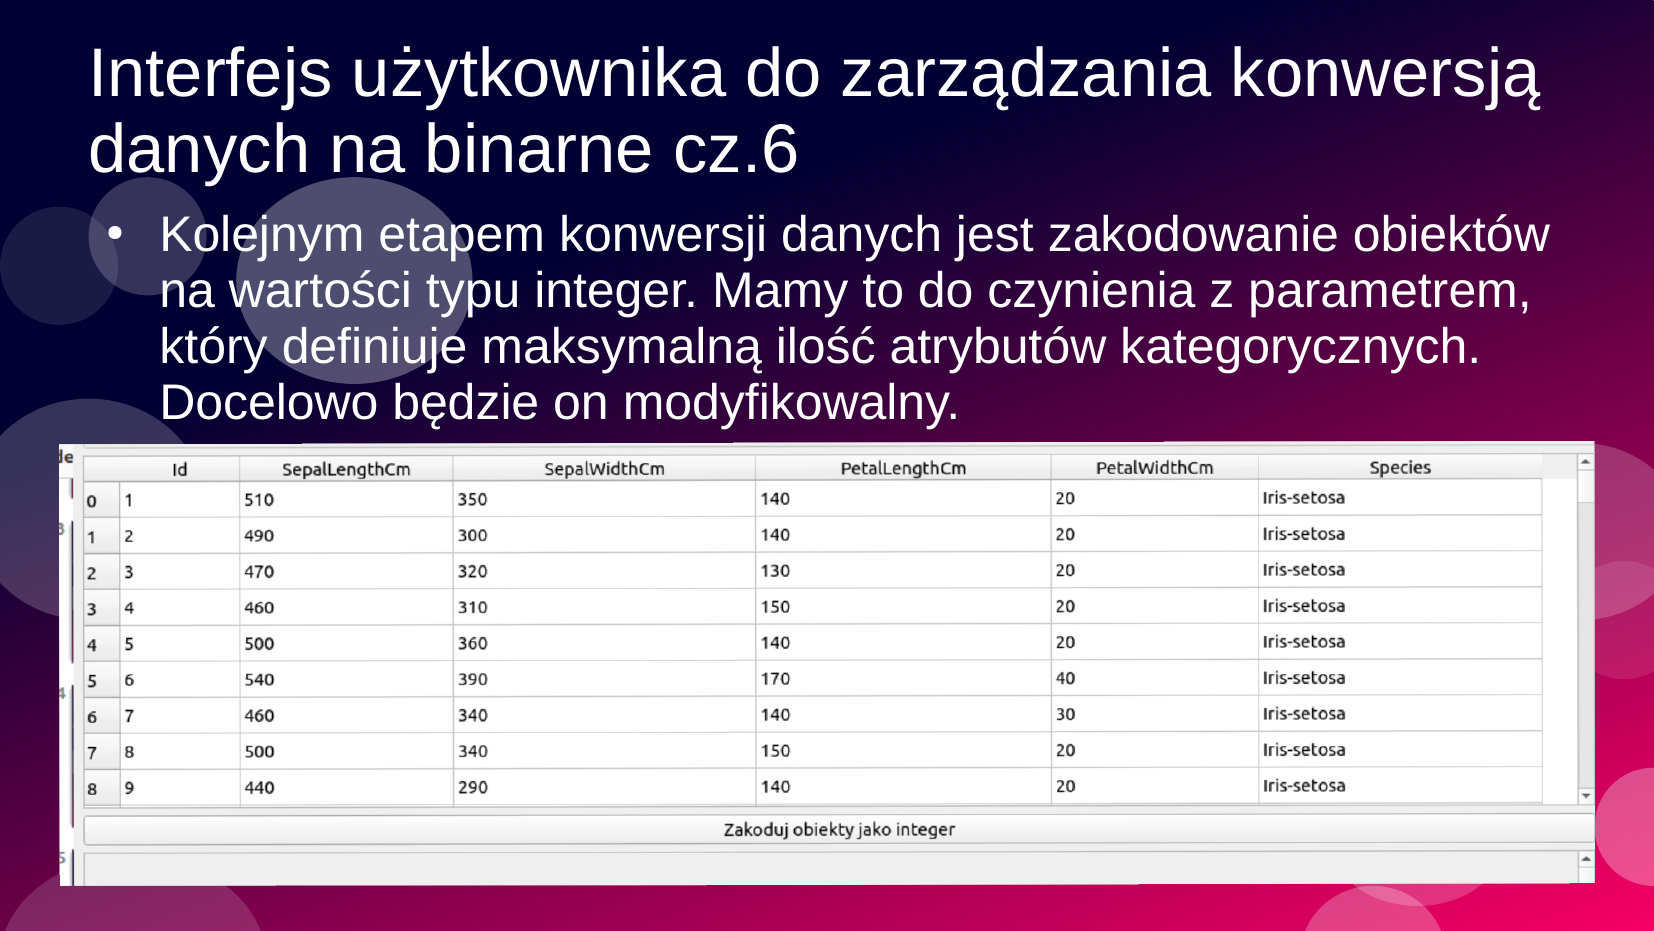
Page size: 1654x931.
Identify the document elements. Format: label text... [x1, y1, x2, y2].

picture [58, 440, 1595, 886]
list Kolejnym etapem konwersji danych jest zakodowanie obiektów na wartości typu integer. Mamy to do czynienia z parametrem, który definiuje maksymalną ilość atrybutów kategorycznych. Docelowo będzie on modyfikowalny. [88, 206, 1565, 443]
title Interfejs użytkownika do zarządzania konwersją danych na binarne cz.6 [88, 29, 1565, 192]
